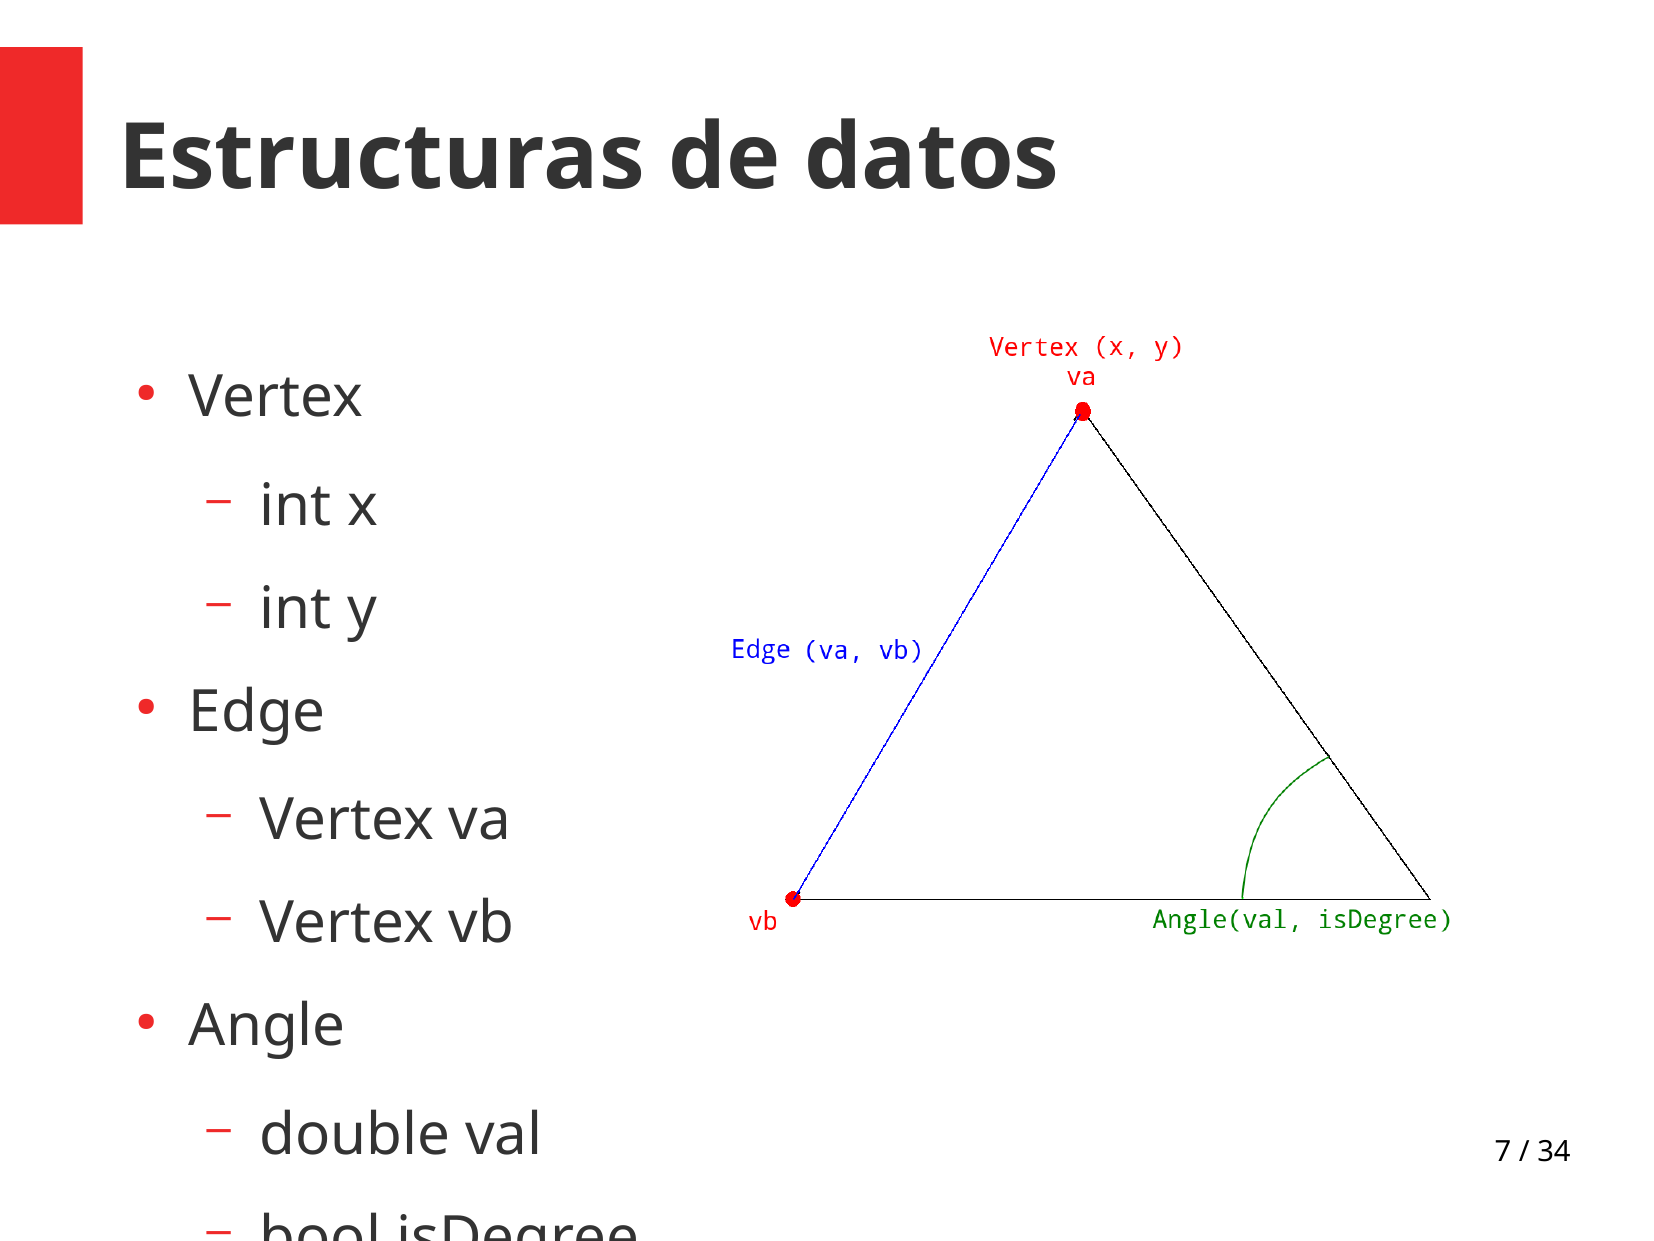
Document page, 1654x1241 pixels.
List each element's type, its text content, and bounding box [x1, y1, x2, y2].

picture [696, 311, 1558, 1040]
list Vertex int x int y Edge Vertex va Vertex vb Angle double val bool isDegree [118, 354, 1536, 1074]
title Estructuras de datos [118, 49, 1571, 257]
